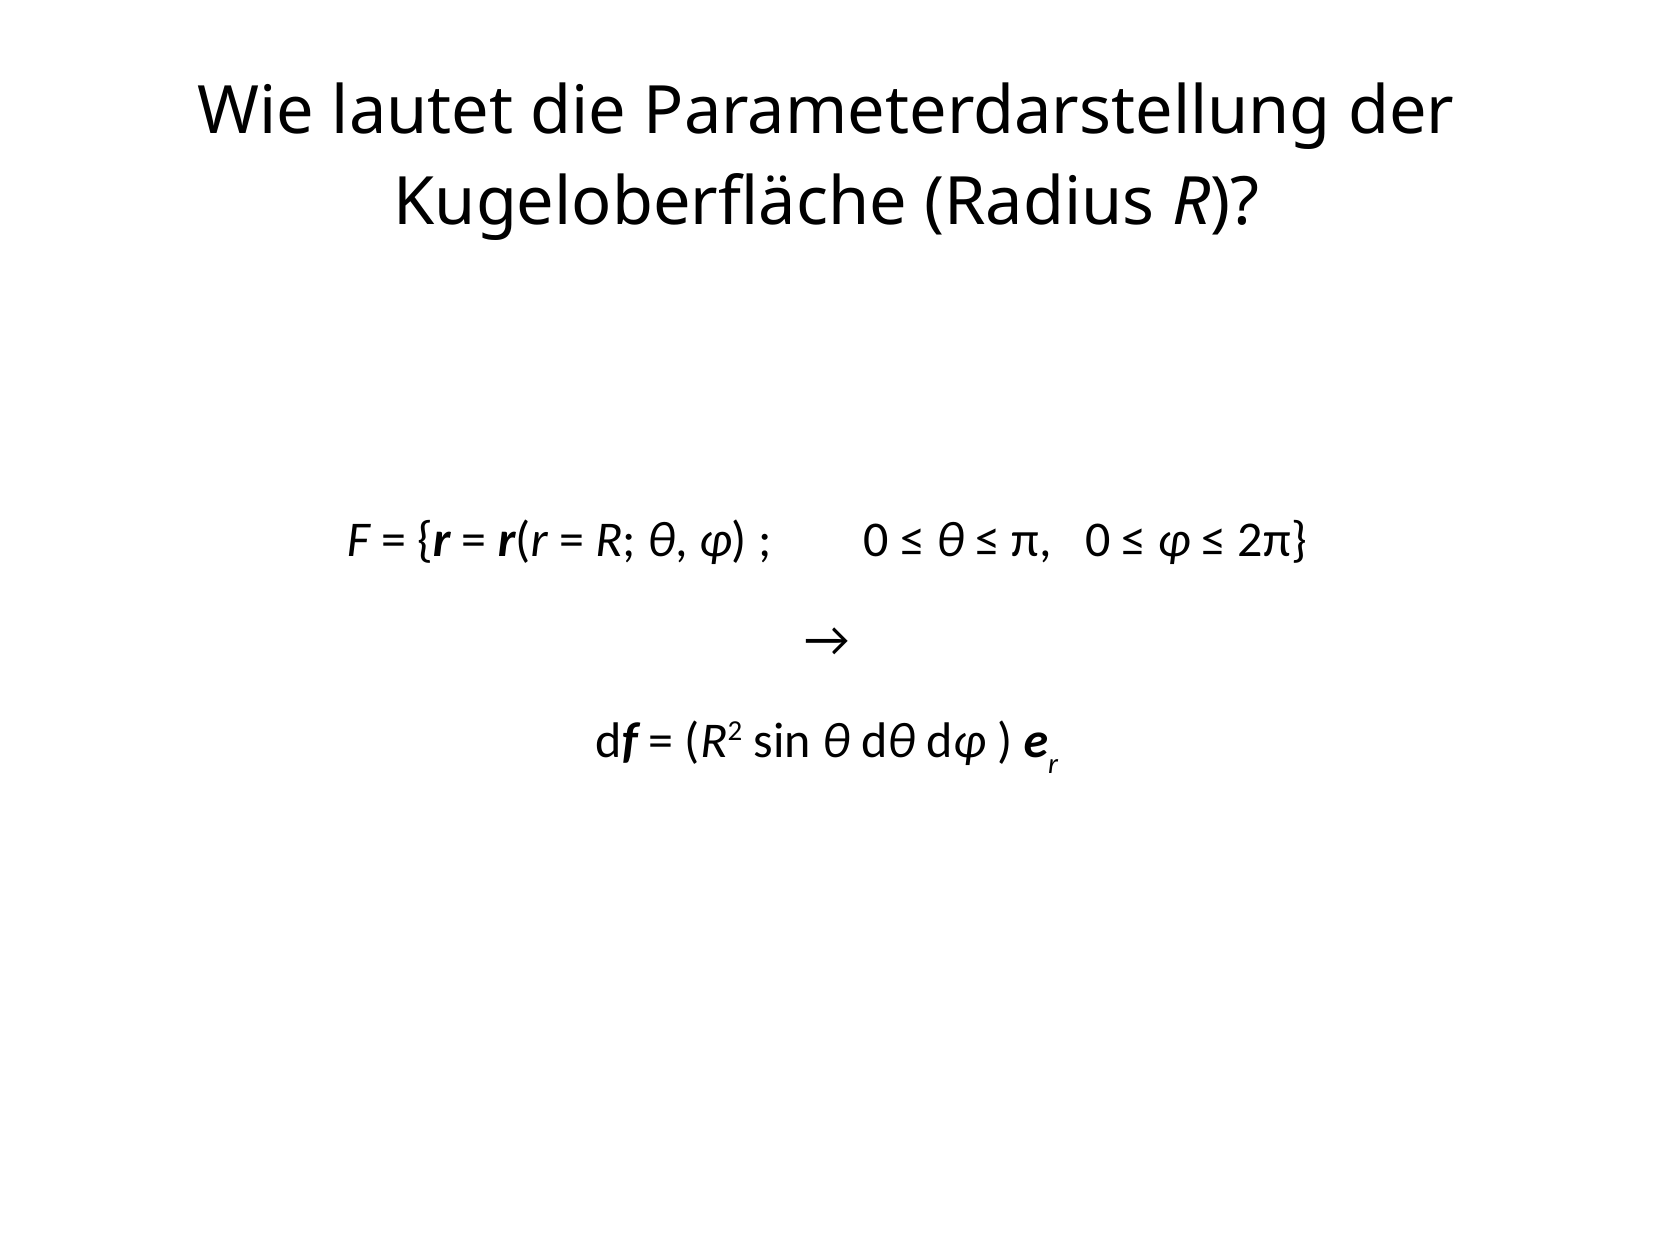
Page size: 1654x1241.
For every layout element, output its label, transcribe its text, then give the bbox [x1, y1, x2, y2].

title Wie lautet die Parameterdarstellung der Kugeloberfläche (Radius R)? [82, 49, 1571, 257]
subtitle F = {r = r(r = R; θ, φ) ; 0 ≤ θ ≤ π, 0 ≤ φ ≤ 2π} → df = (R2 sin θ dθ dφ ) er [82, 290, 1571, 1010]
